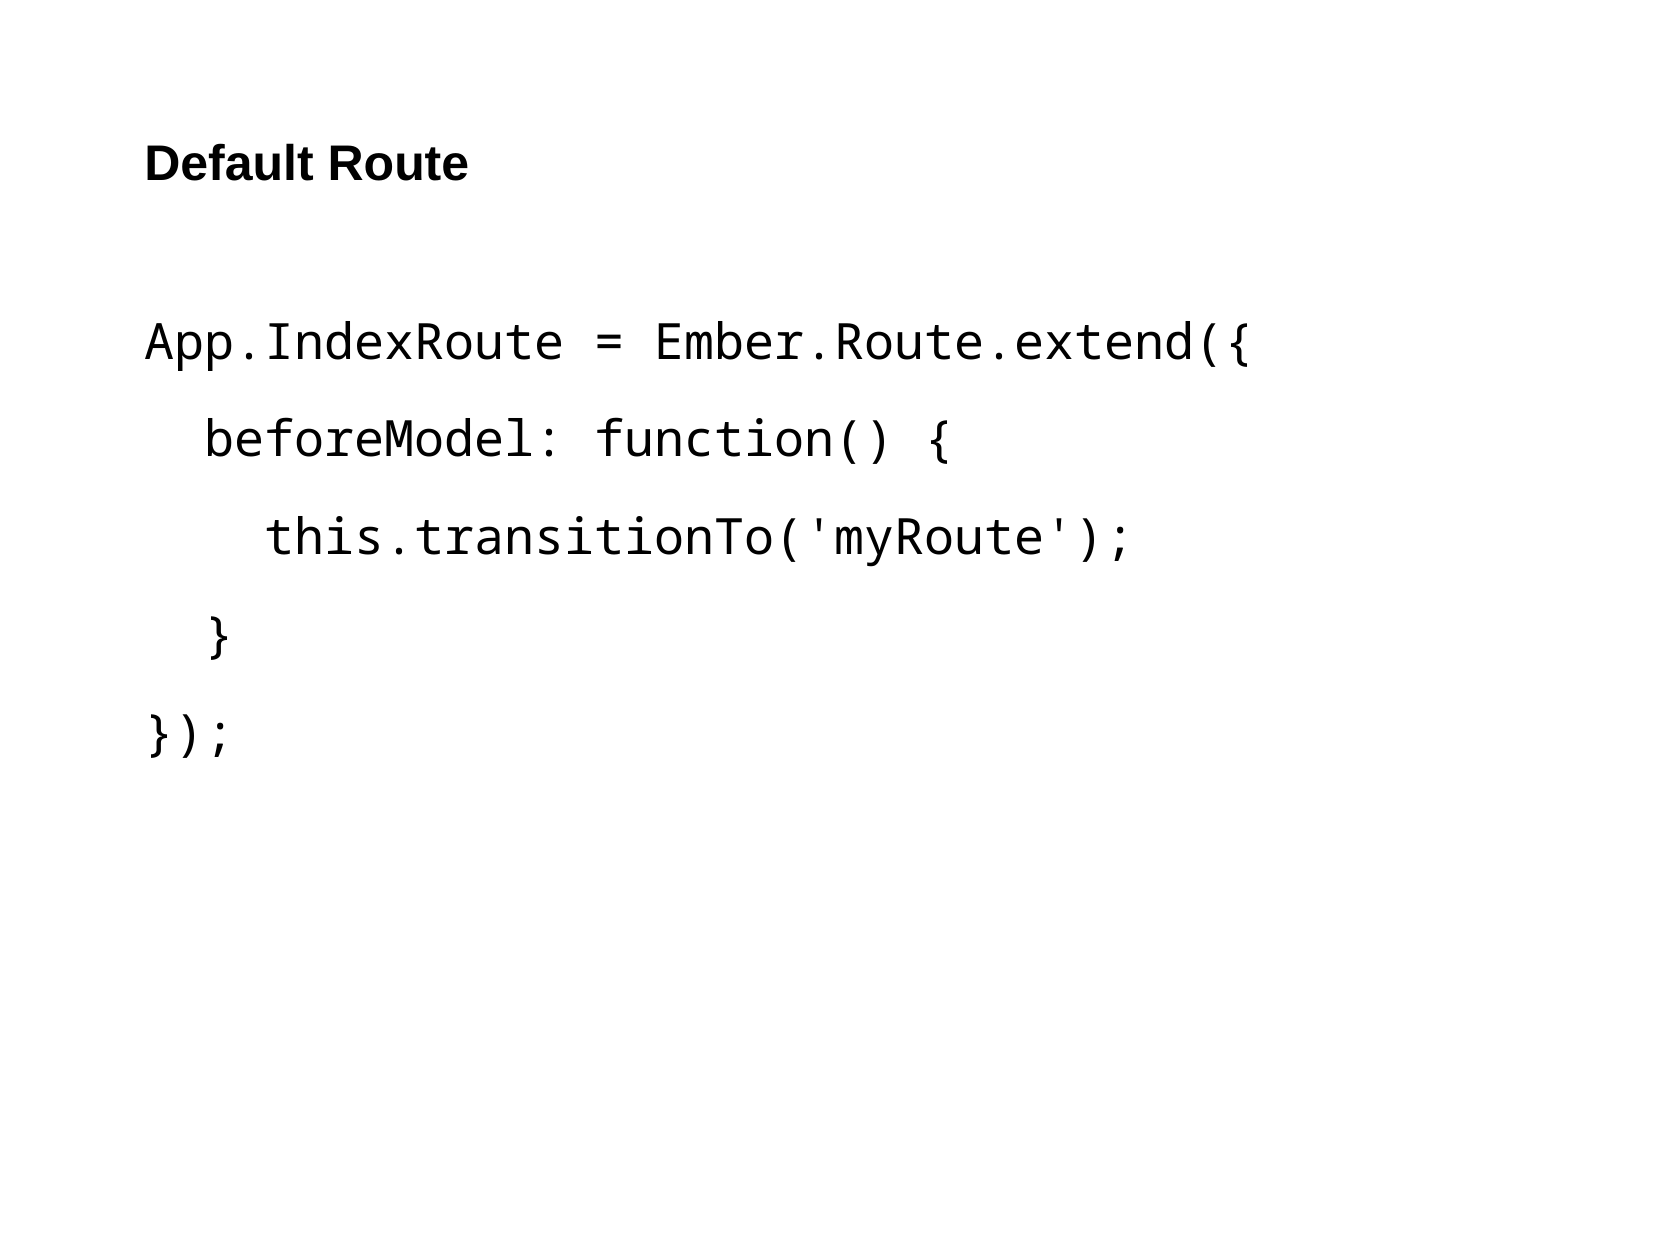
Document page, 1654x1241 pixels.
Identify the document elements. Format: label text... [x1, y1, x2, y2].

list Default Route App.IndexRoute = Ember.Route.extend({ beforeModel: function() { this.transitionTo('myRoute'); } }); [144, 135, 1510, 1106]
